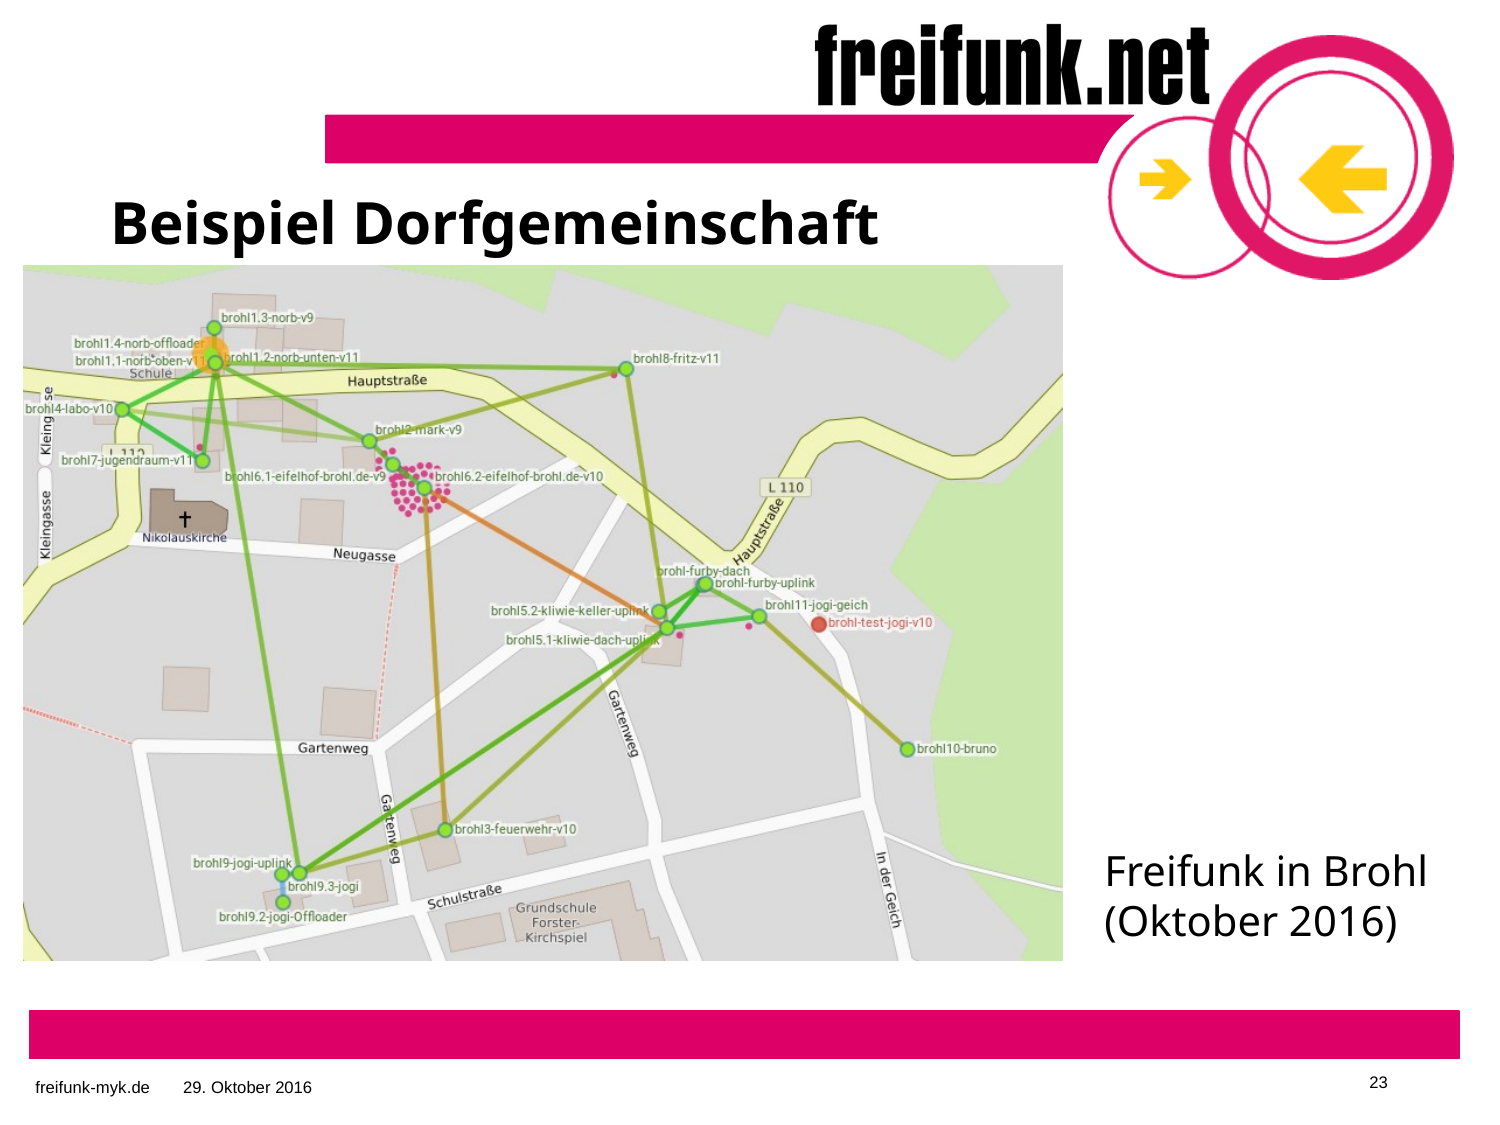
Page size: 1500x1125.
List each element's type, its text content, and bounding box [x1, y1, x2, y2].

picture [23, 265, 1063, 962]
picture [816, 24, 1454, 280]
title Beispiel Dorfgemeinschaft [110, 160, 1093, 282]
list Freifunk in Brohl (Oktober 2016) [1086, 844, 1453, 993]
